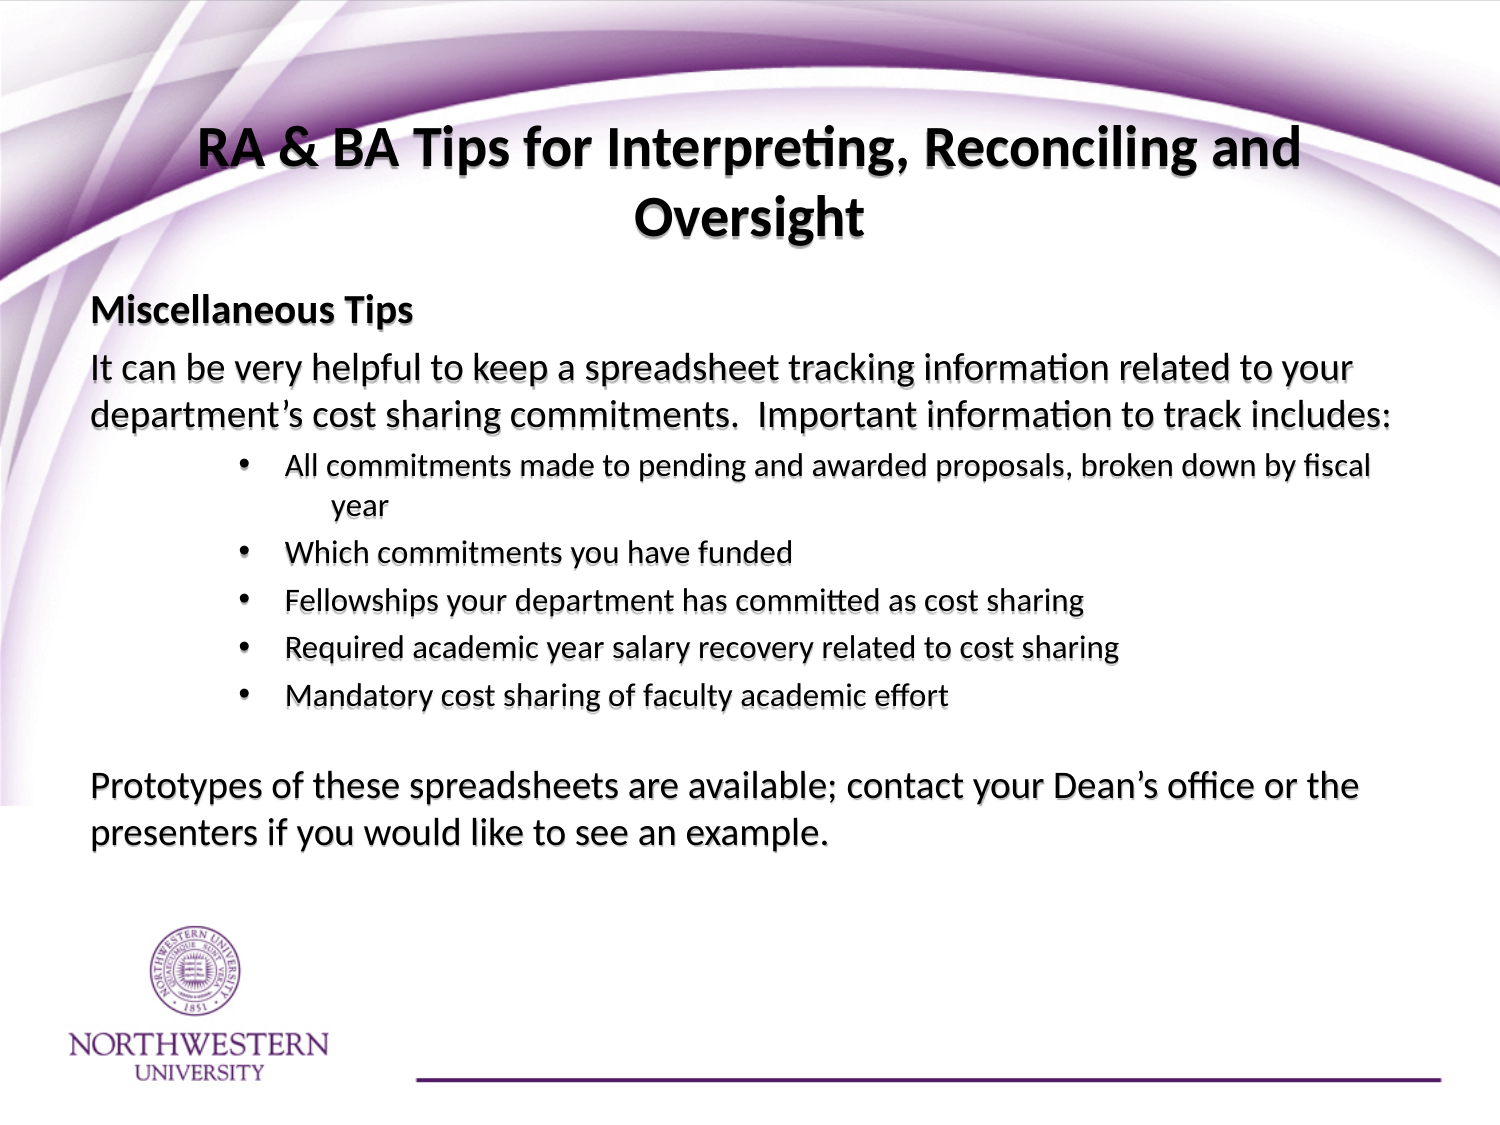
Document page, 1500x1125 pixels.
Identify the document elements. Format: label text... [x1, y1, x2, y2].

title RA & BA Tips for Interpreting, Reconciling and Oversight [75, 101, 1426, 215]
list Miscellaneous Tips It can be very helpful to keep a spreadsheet tracking information related to your department’s cost sharing commitments. Important information to track includes: All commitments made to pending and awarded proposals, broken down by fiscal year Which commitments you have funded Fellowships your department has committed as cost sharing Required academic year salary recovery related to cost sharing Mandatory cost sharing of faculty academic effort Prototypes of these spreadsheets are available; contact your Dean’s office or the presenters if you would like to see an example. [75, 274, 1426, 912]
